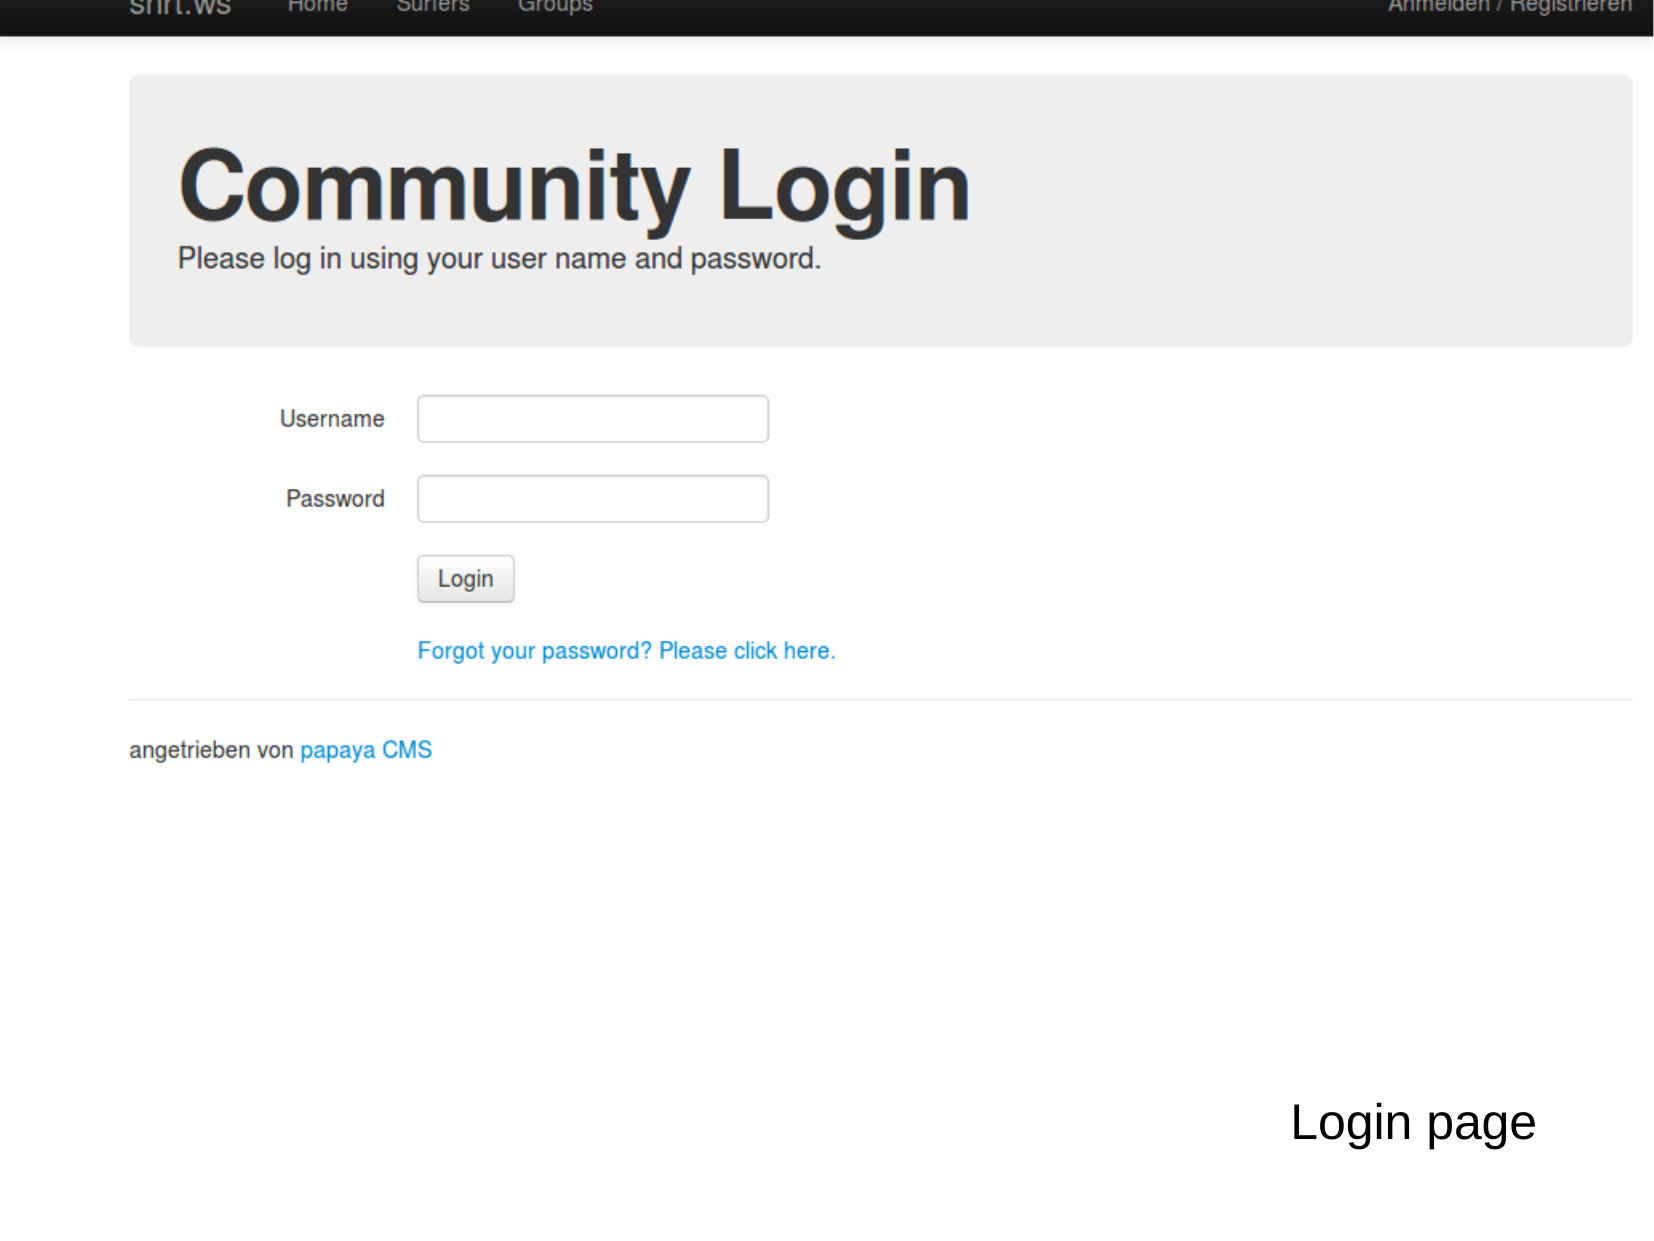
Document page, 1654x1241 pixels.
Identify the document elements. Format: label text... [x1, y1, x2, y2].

picture [0, 0, 1654, 1067]
text_box Login page [1275, 1086, 1553, 1158]
